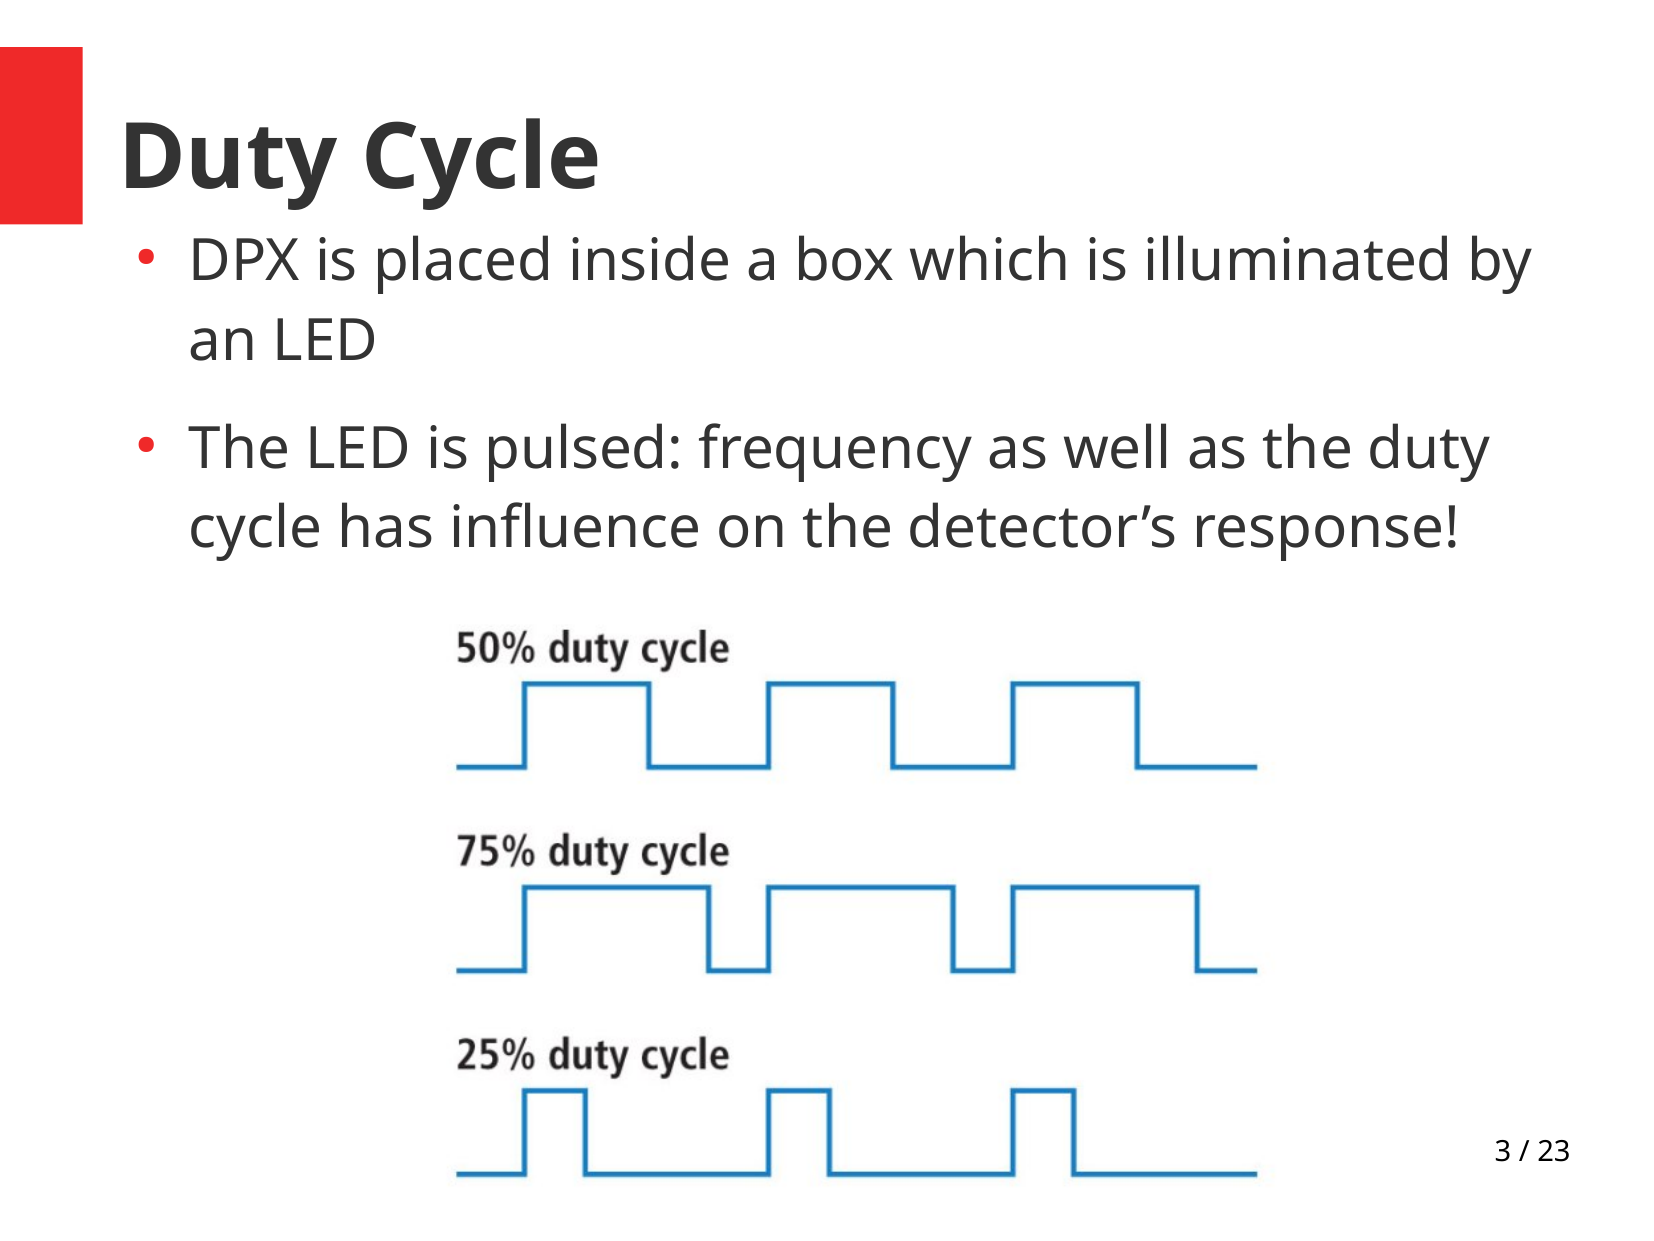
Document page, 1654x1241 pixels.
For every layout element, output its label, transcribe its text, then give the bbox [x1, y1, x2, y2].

title Duty Cycle [118, 49, 1571, 257]
list DPX is placed inside a box which is illuminated by an LED The LED is pulsed: frequency as well as the duty cycle has influence on the detector’s response! [118, 218, 1536, 938]
picture [426, 614, 1288, 1205]
